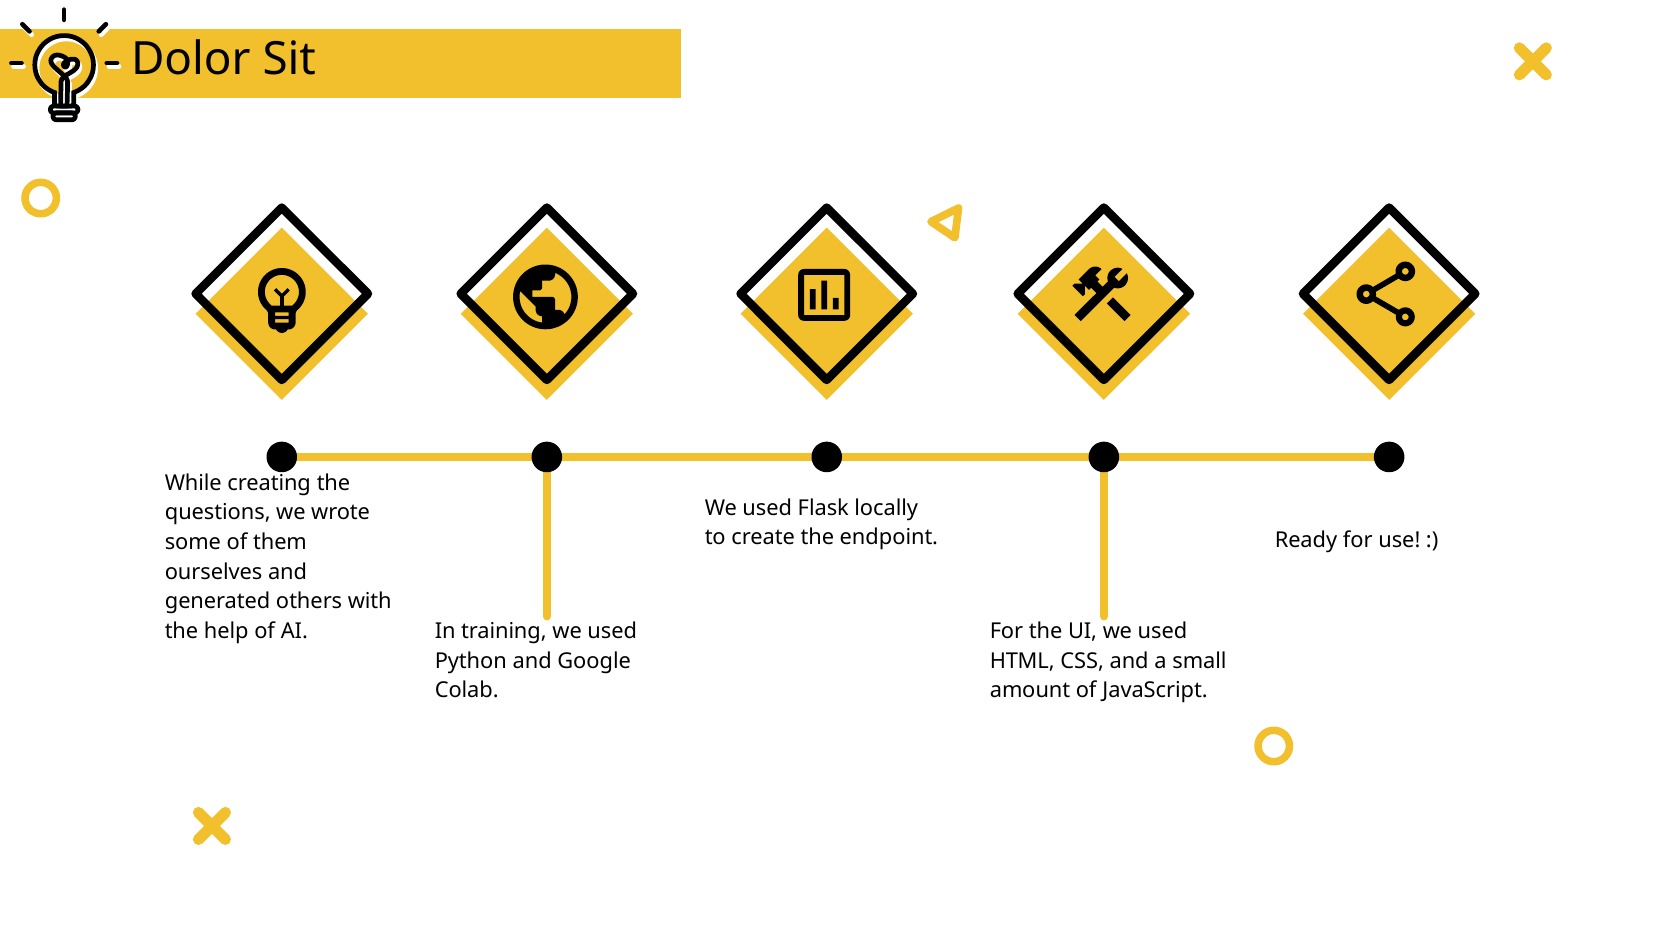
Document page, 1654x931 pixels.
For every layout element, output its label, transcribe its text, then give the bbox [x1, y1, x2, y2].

text_box We used Flask locally to create the endpoint. [704, 477, 945, 773]
text_box [1316, 227, 1462, 372]
text_box [1088, 441, 1120, 473]
text_box [754, 227, 900, 373]
text_box [209, 227, 355, 373]
text_box [1031, 227, 1177, 372]
text_box [266, 441, 297, 473]
text_box [811, 441, 842, 473]
text_box [1373, 441, 1405, 473]
text_box [460, 307, 633, 400]
text_box [195, 307, 368, 400]
text_box While creating the questions, we wrote some of them ourselves and generated others with the help of AI. [164, 493, 405, 826]
text_box [531, 441, 563, 473]
text_box Ready for use! :) [1274, 477, 1515, 601]
text_box In training, we used Python and Google Colab. [434, 615, 675, 911]
text_box [474, 227, 620, 372]
text_box [740, 307, 913, 400]
text_box [1017, 307, 1191, 400]
text_box For the UI, we used HTML, CSS, and a small amount of JavaScript. [989, 615, 1230, 911]
text_box [1303, 307, 1476, 400]
title Dolor Sit [131, 16, 577, 97]
